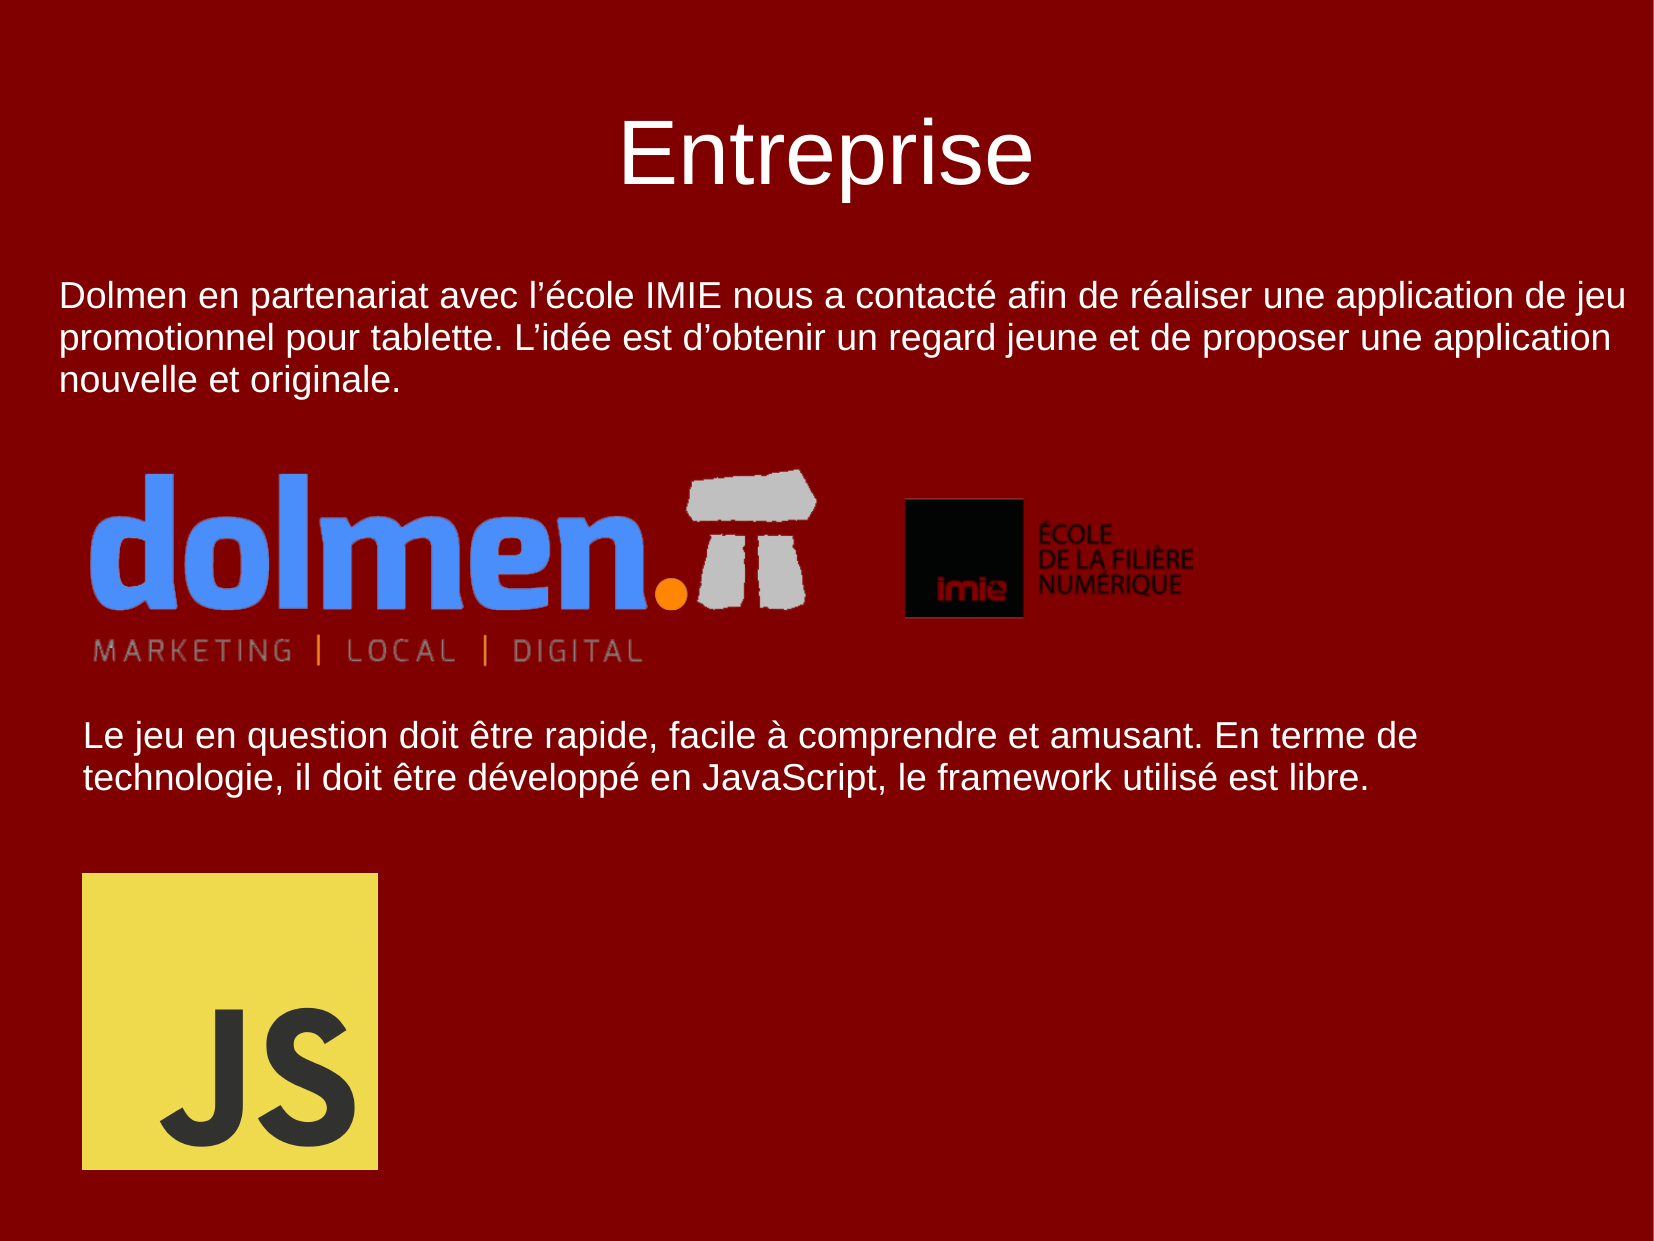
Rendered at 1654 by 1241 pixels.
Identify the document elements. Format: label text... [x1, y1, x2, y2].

picture [0, 0, 1654, 1241]
text_box Le jeu en question doit être rapide, facile à comprendre et amusant. En terme de technologie, il doit être développé en JavaScript, le framework utilisé est libre. [68, 707, 1600, 806]
text_box Dolmen en partenariat avec l’école IMIE nous a contacté afin de réaliser une application de jeu promotionnel pour tablette. L’idée est d’obtenir un regard jeune et de proposer une application nouvelle et originale. [44, 266, 1642, 408]
title Entreprise [82, 49, 1571, 257]
